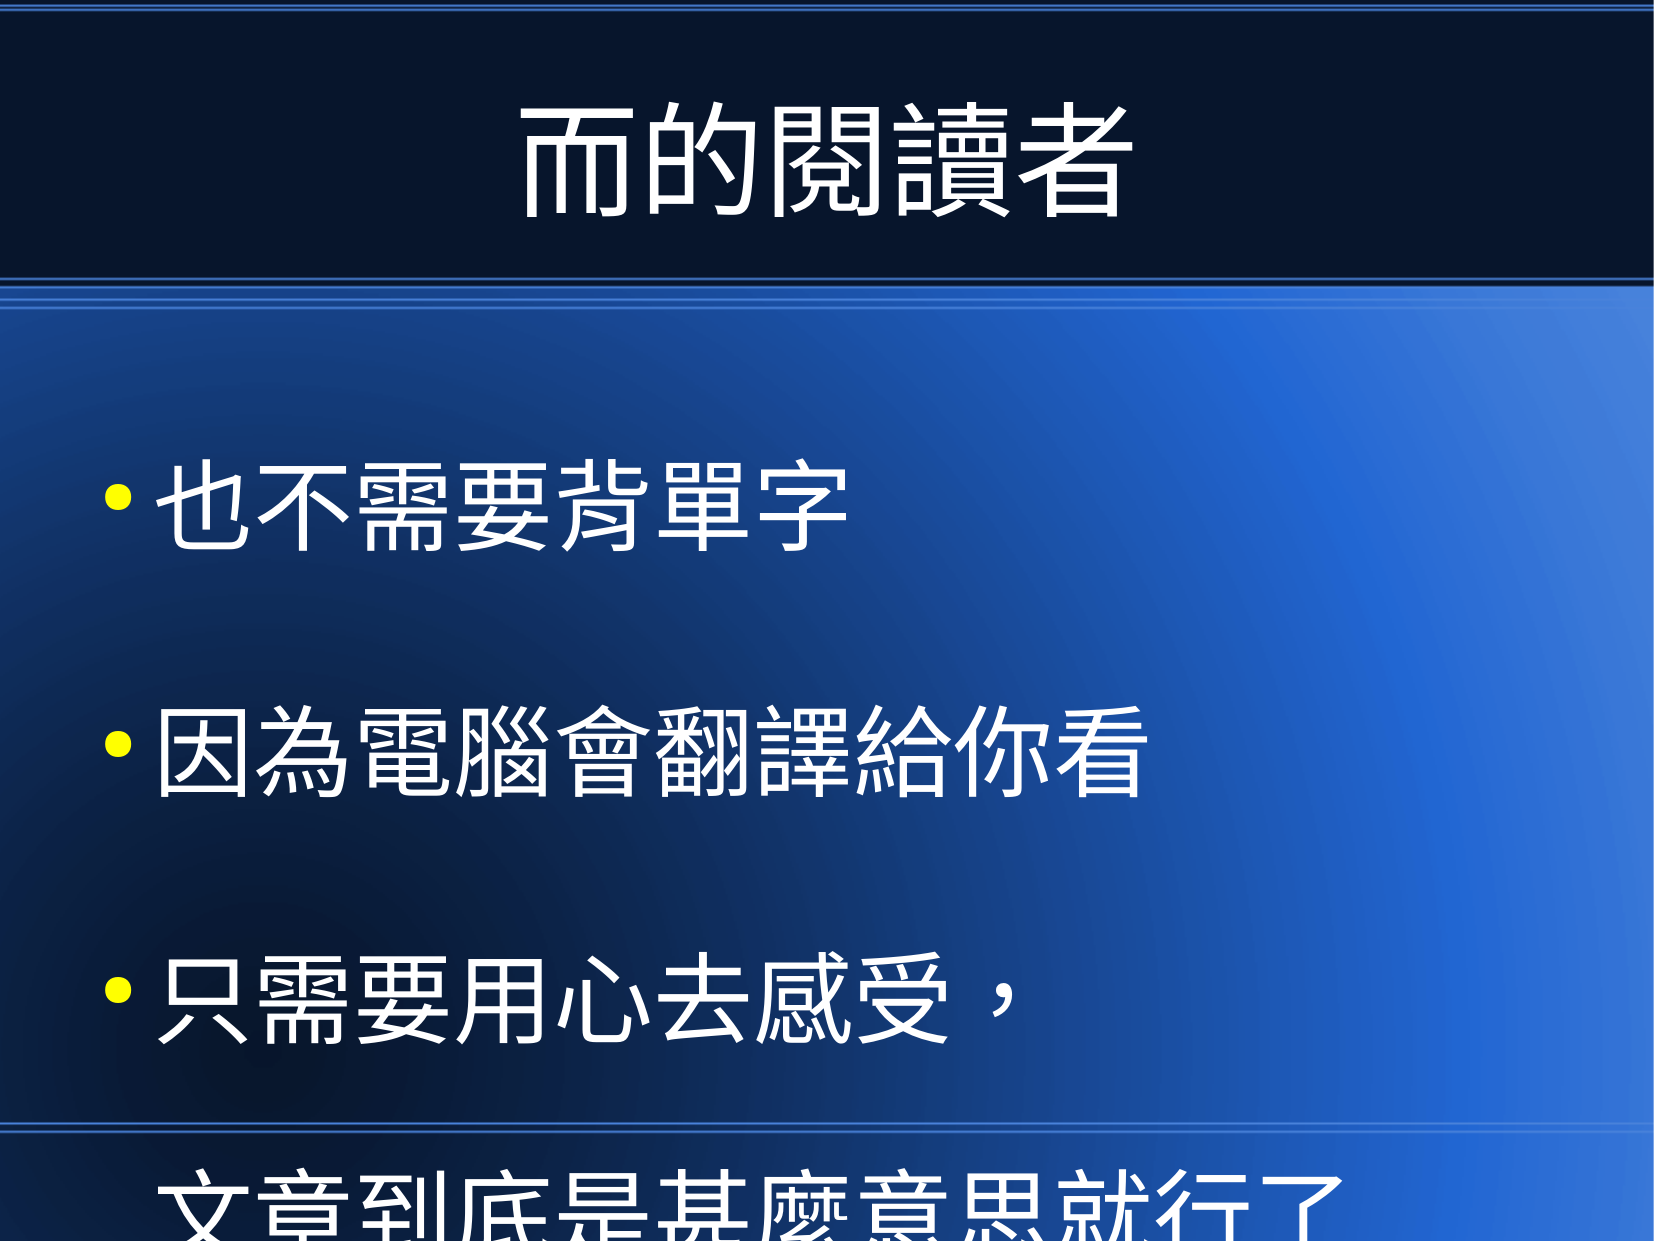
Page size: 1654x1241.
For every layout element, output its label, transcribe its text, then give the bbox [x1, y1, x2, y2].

picture [0, 0, 1654, 1241]
list 也不需要背單字 因為電腦會翻譯給你看 只需要用心去感受， 文章到底是甚麼意思就行了 [82, 355, 1571, 1241]
title 而的閱讀者 [82, 49, 1571, 257]
